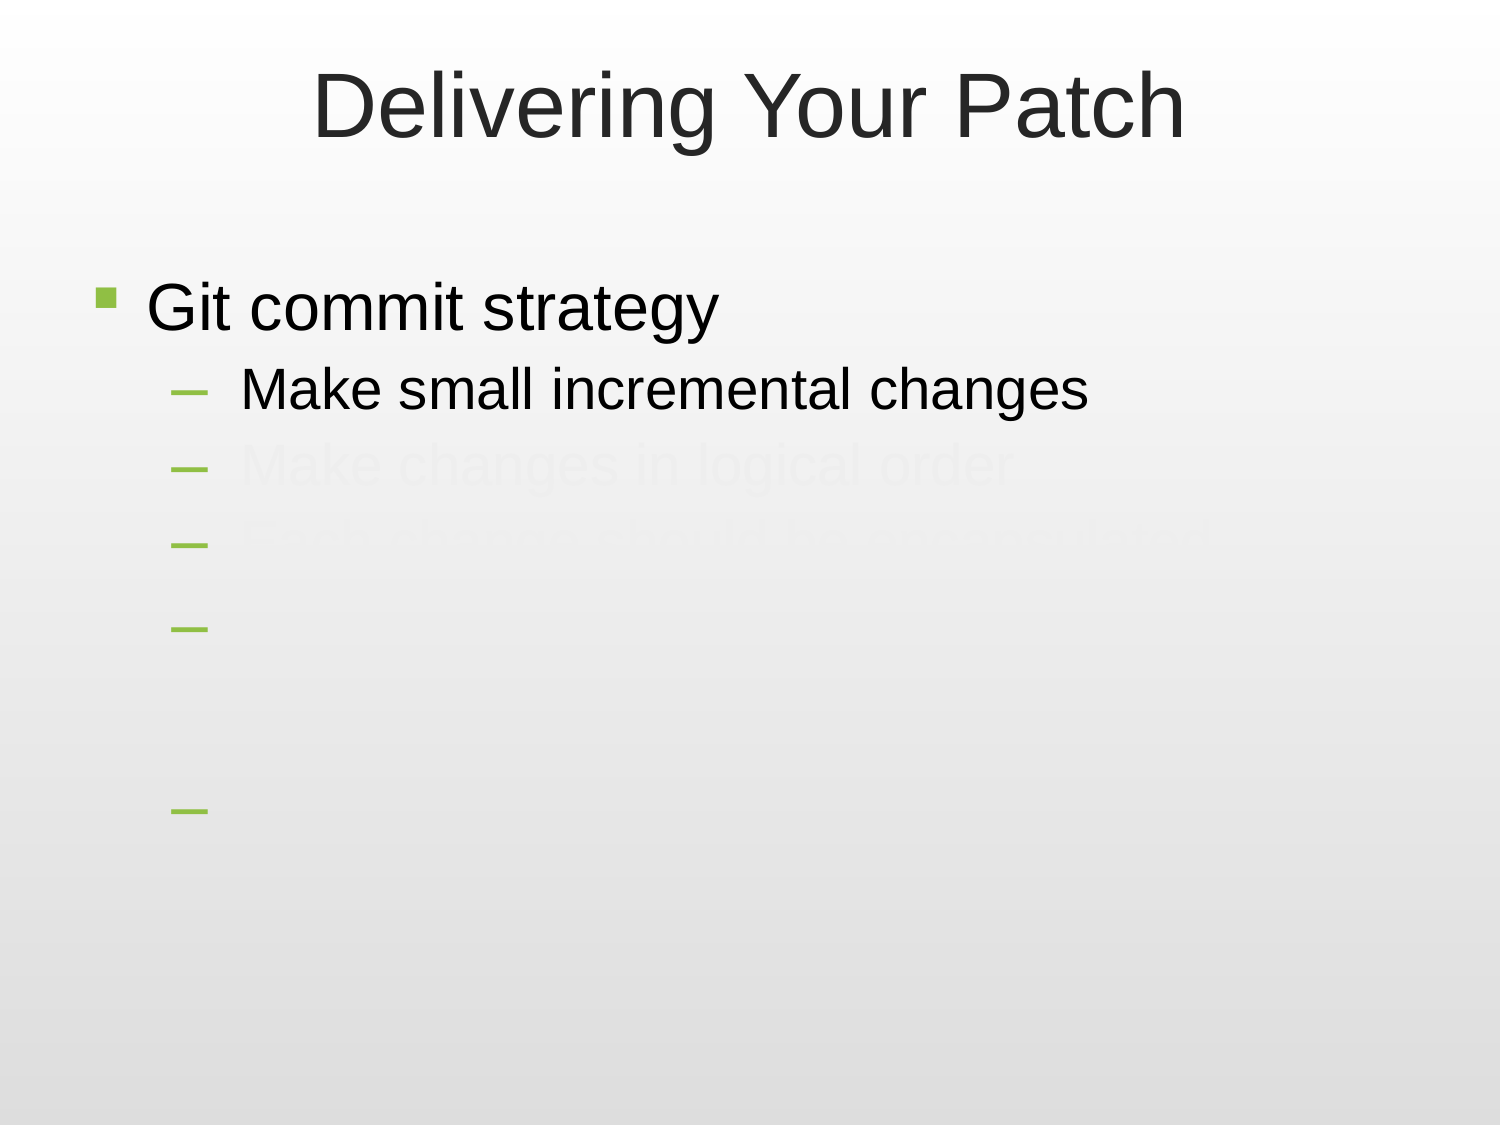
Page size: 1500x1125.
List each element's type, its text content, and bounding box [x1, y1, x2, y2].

title Delivering Your Patch [75, 19, 1425, 191]
list Git commit strategy Make small incremental changes Make changes in logical order Each change should be encapsulated [75, 262, 1425, 1005]
